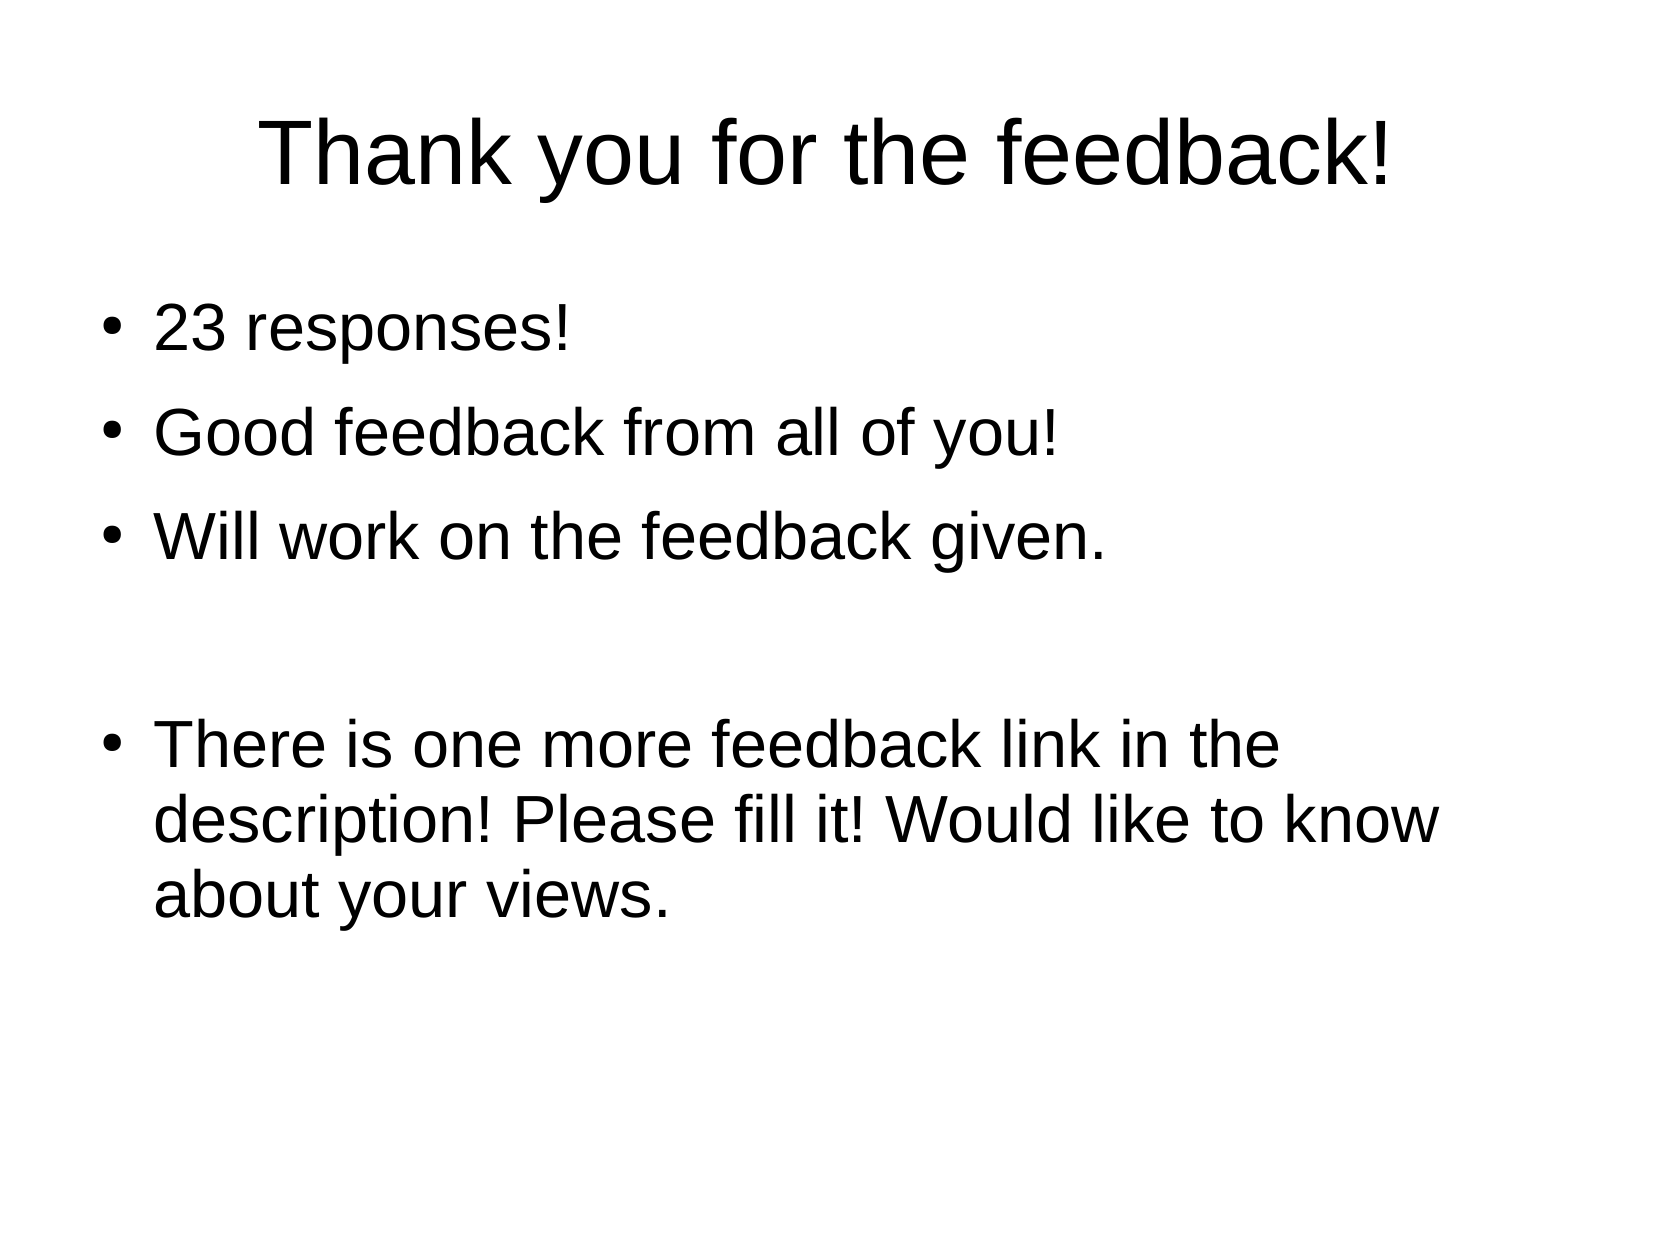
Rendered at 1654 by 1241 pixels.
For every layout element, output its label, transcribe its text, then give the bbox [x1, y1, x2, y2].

title Thank you for the feedback! [82, 49, 1571, 257]
list 23 responses! Good feedback from all of you! Will work on the feedback given. There is one more feedback link in the description! Please fill it! Would like to know about your views. [82, 290, 1571, 1010]
